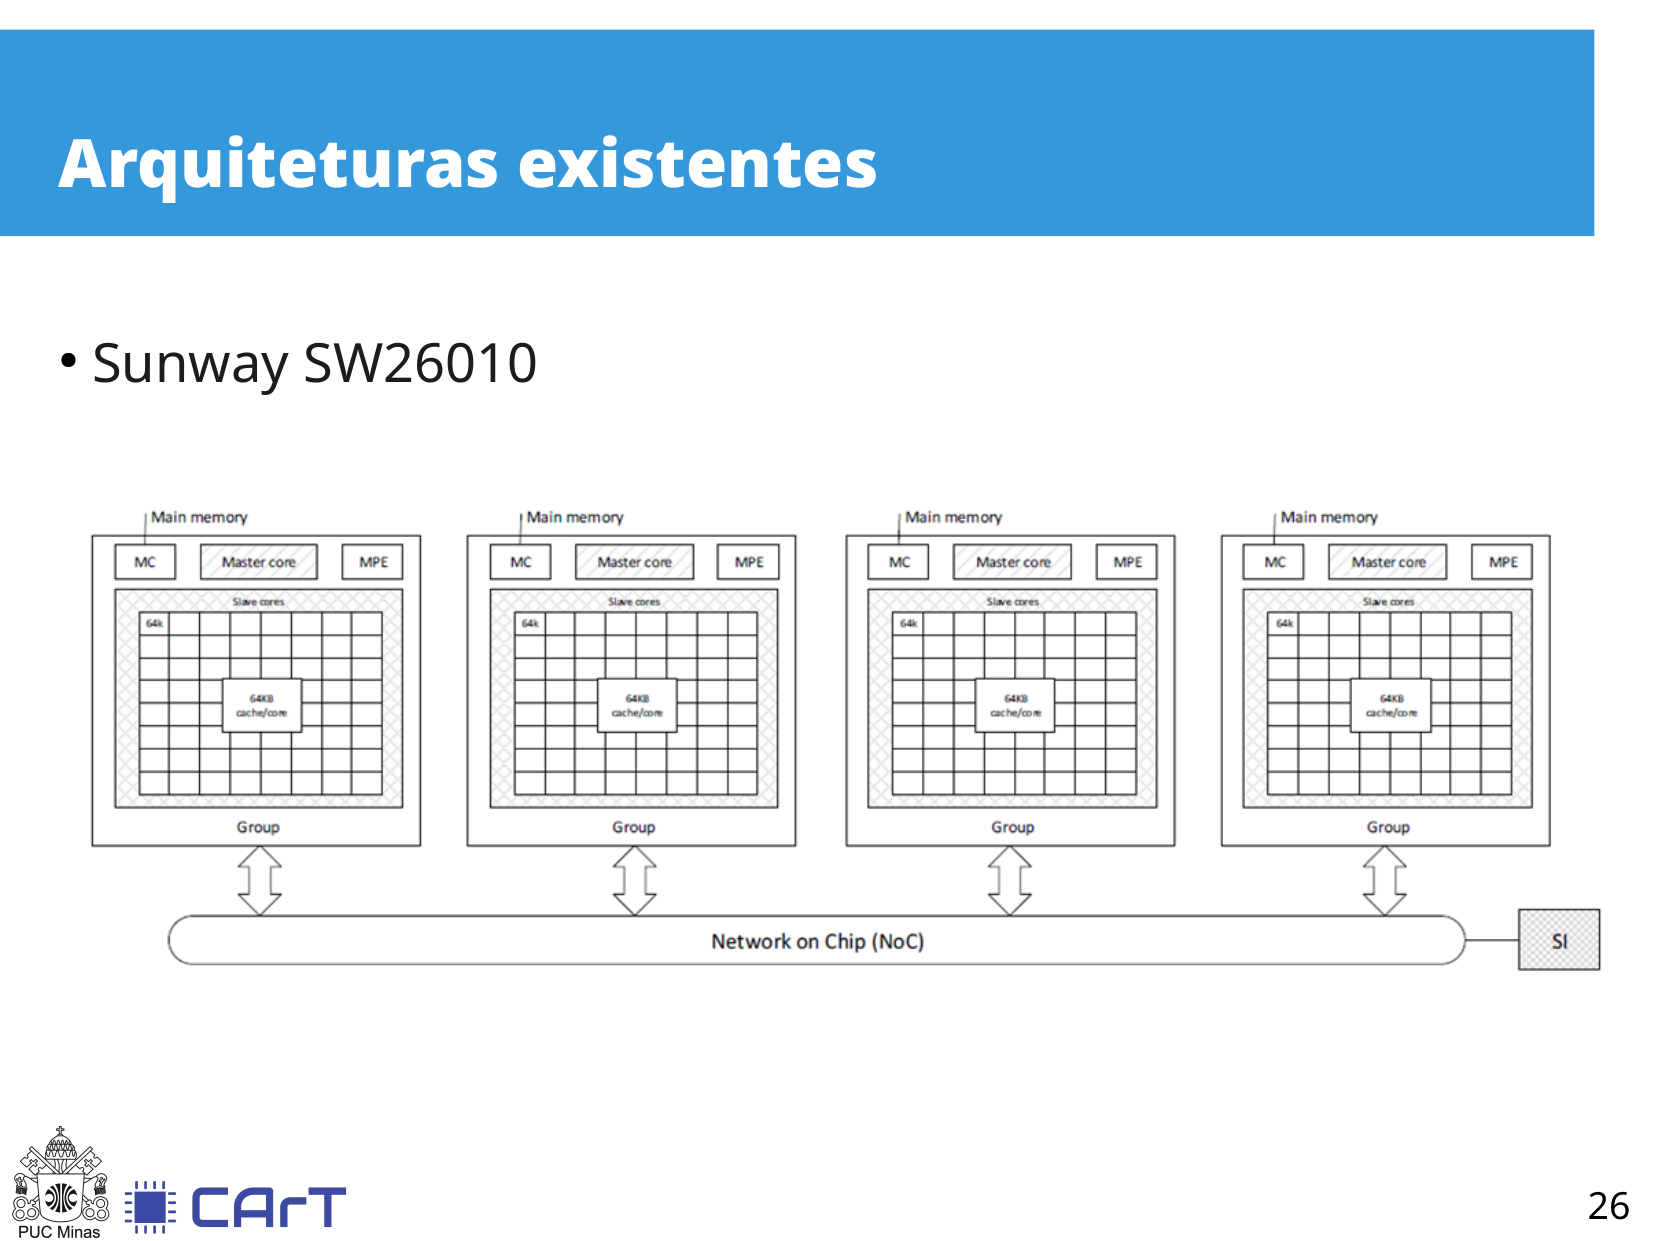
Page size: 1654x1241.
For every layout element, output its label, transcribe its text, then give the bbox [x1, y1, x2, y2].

list Sunway SW26010 [59, 324, 1565, 1093]
title Arquiteturas existentes [59, 59, 1595, 207]
picture [0, 1126, 119, 1241]
picture [82, 496, 1607, 981]
picture [124, 1181, 347, 1235]
